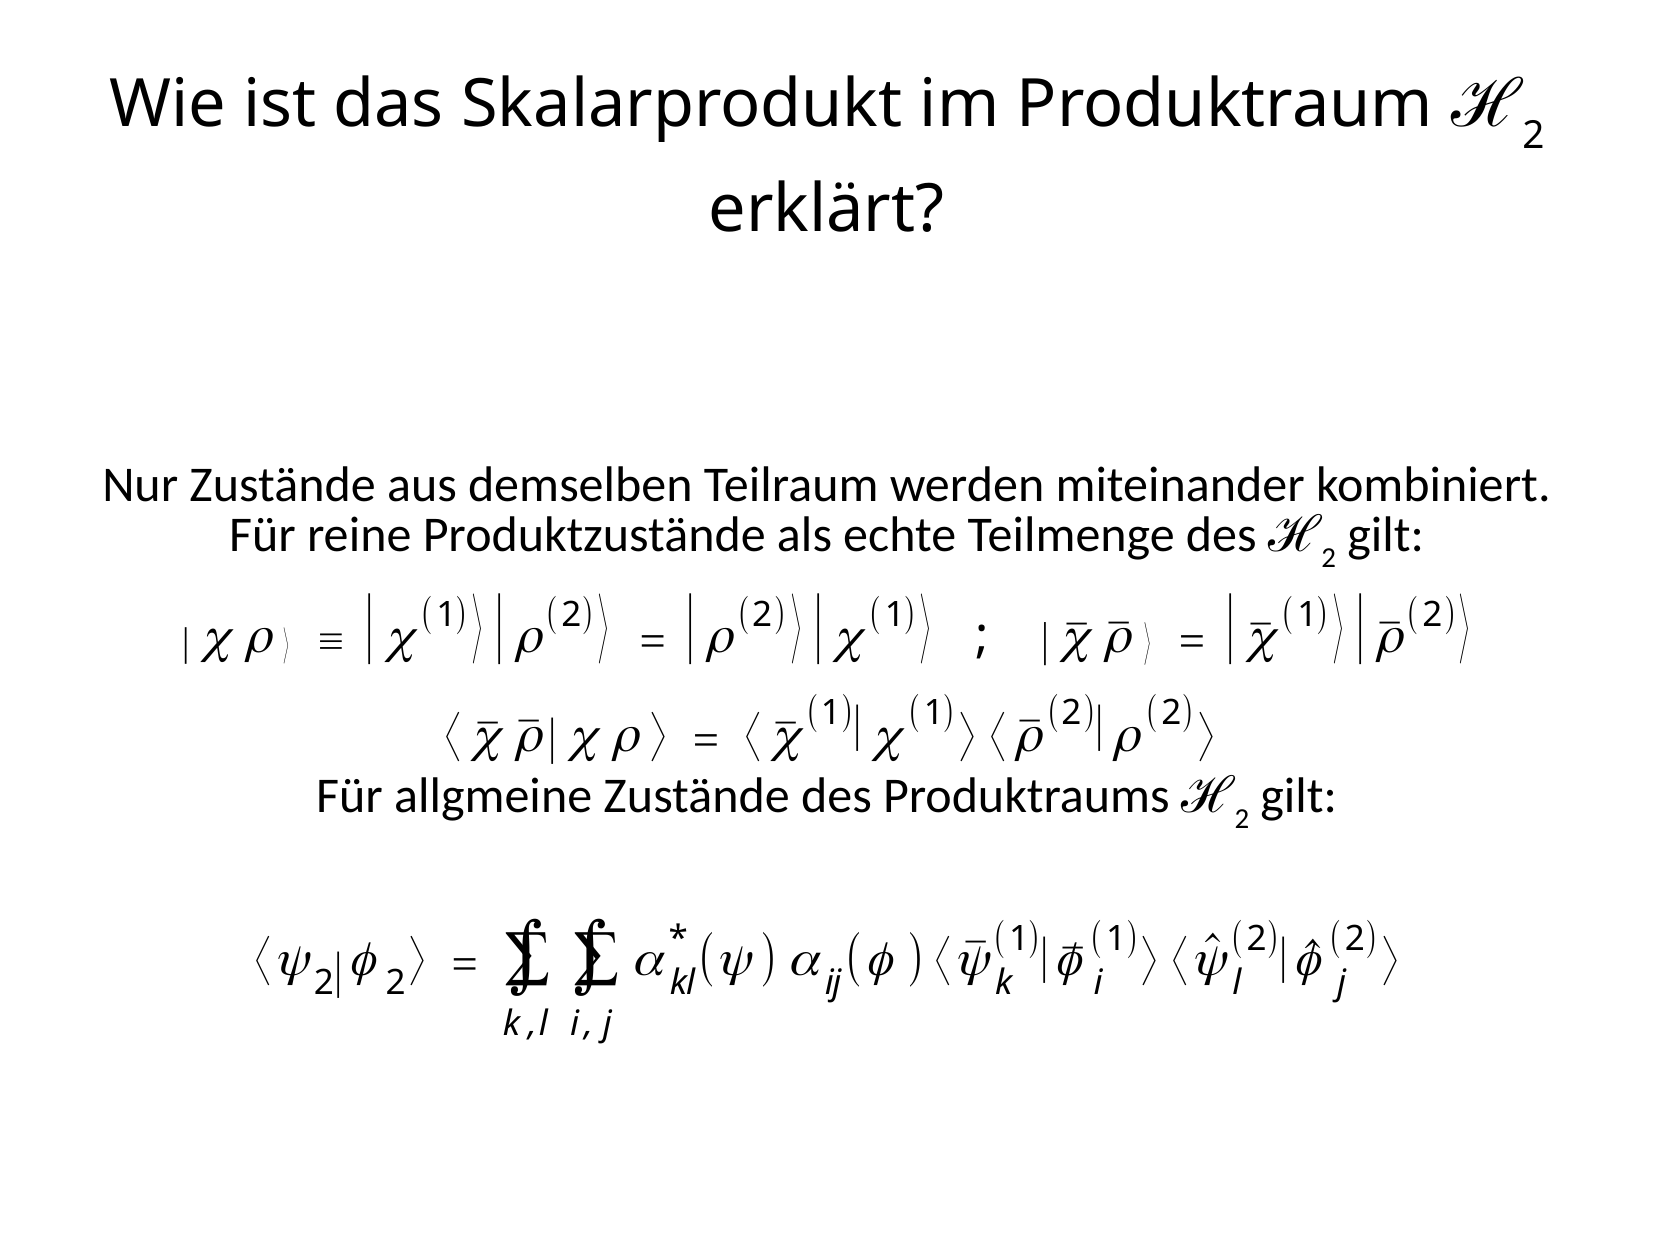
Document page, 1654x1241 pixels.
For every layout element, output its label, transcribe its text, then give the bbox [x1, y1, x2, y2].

title Wie ist das Skalarprodukt im Produktraum ℋ2 erklärt? [82, 49, 1571, 257]
chart [172, 591, 1482, 767]
subtitle Nur Zustände aus demselben Teilraum werden miteinander kombiniert. Für reine Produktzustände als echte Teilmenge des ℋ2 gilt: Für allgmeine Zustände des Produktraums ℋ2 gilt: [82, 290, 1571, 1010]
chart [248, 916, 1406, 1045]
